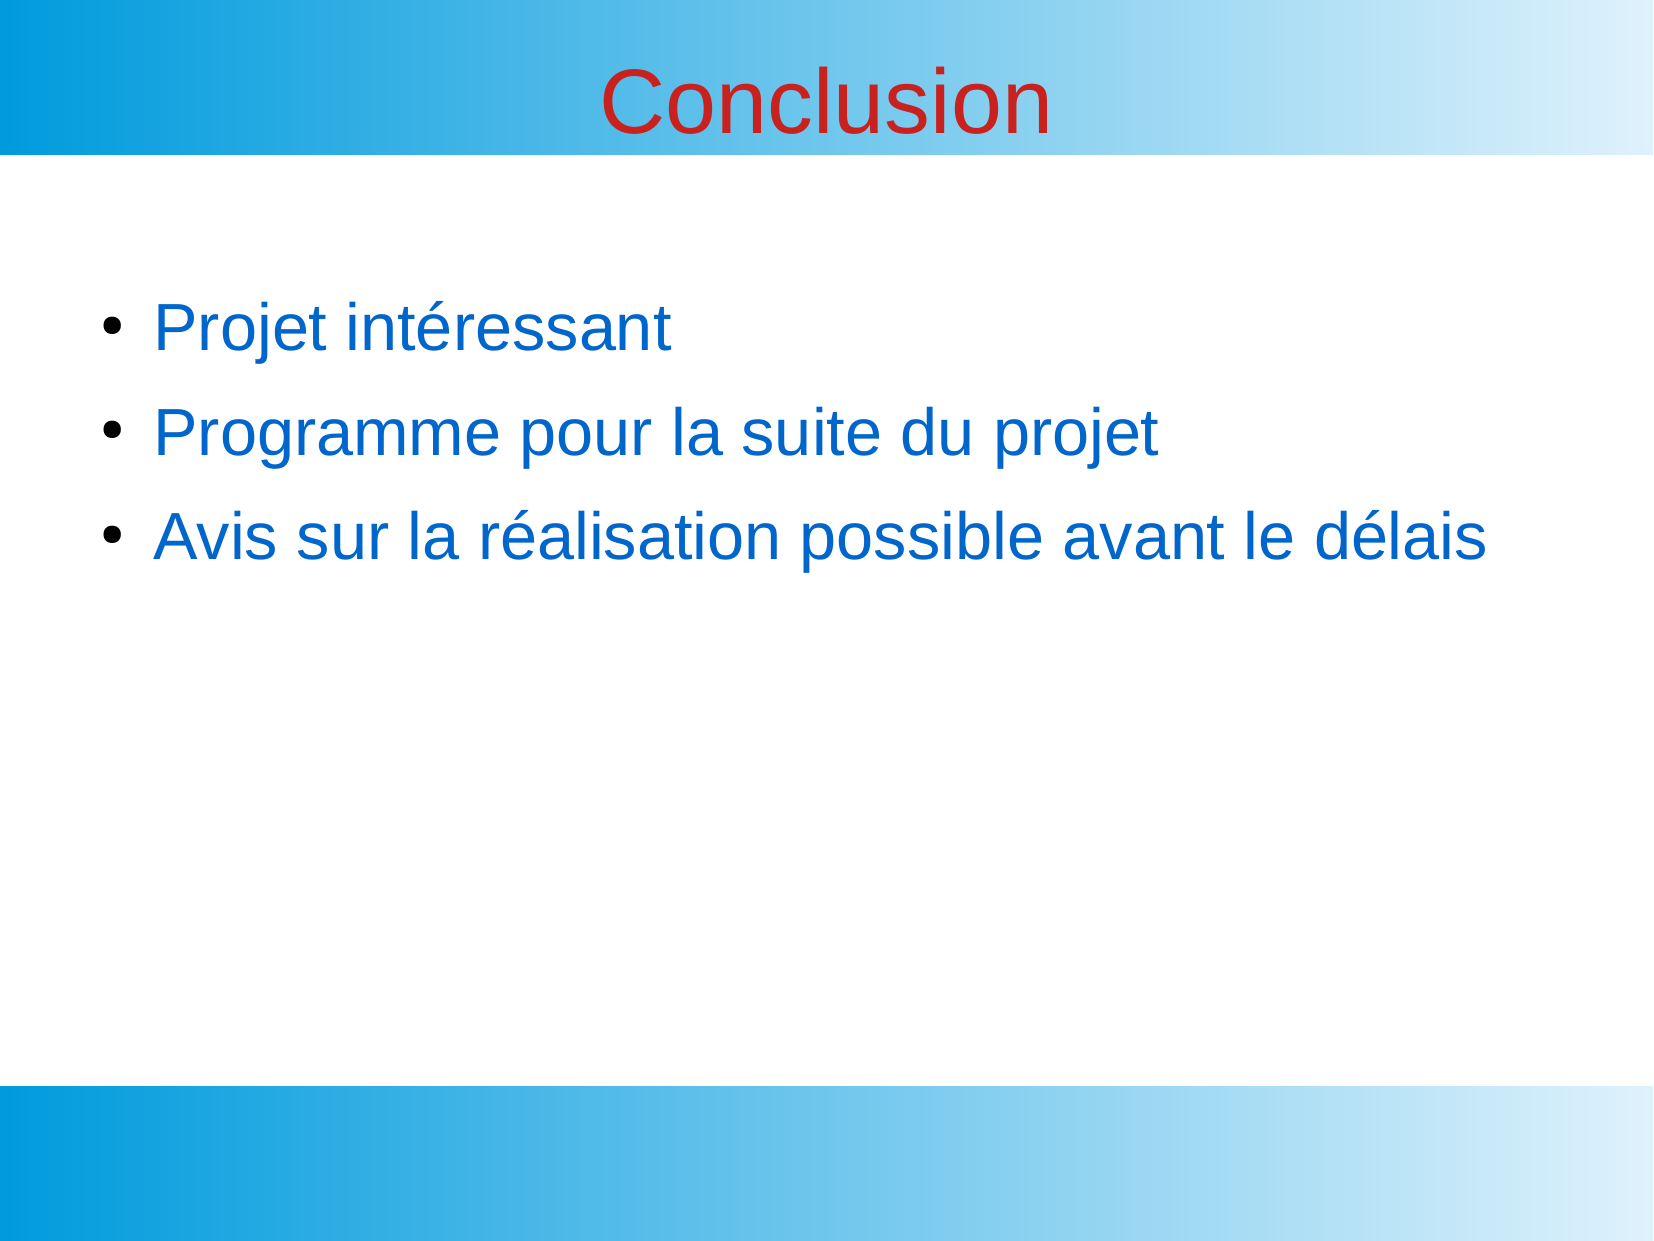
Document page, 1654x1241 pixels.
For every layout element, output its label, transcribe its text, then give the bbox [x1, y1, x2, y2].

list Projet intéressant Programme pour la suite du projet Avis sur la réalisation possible avant le délais [82, 290, 1571, 1010]
title Conclusion [82, 49, 1571, 155]
